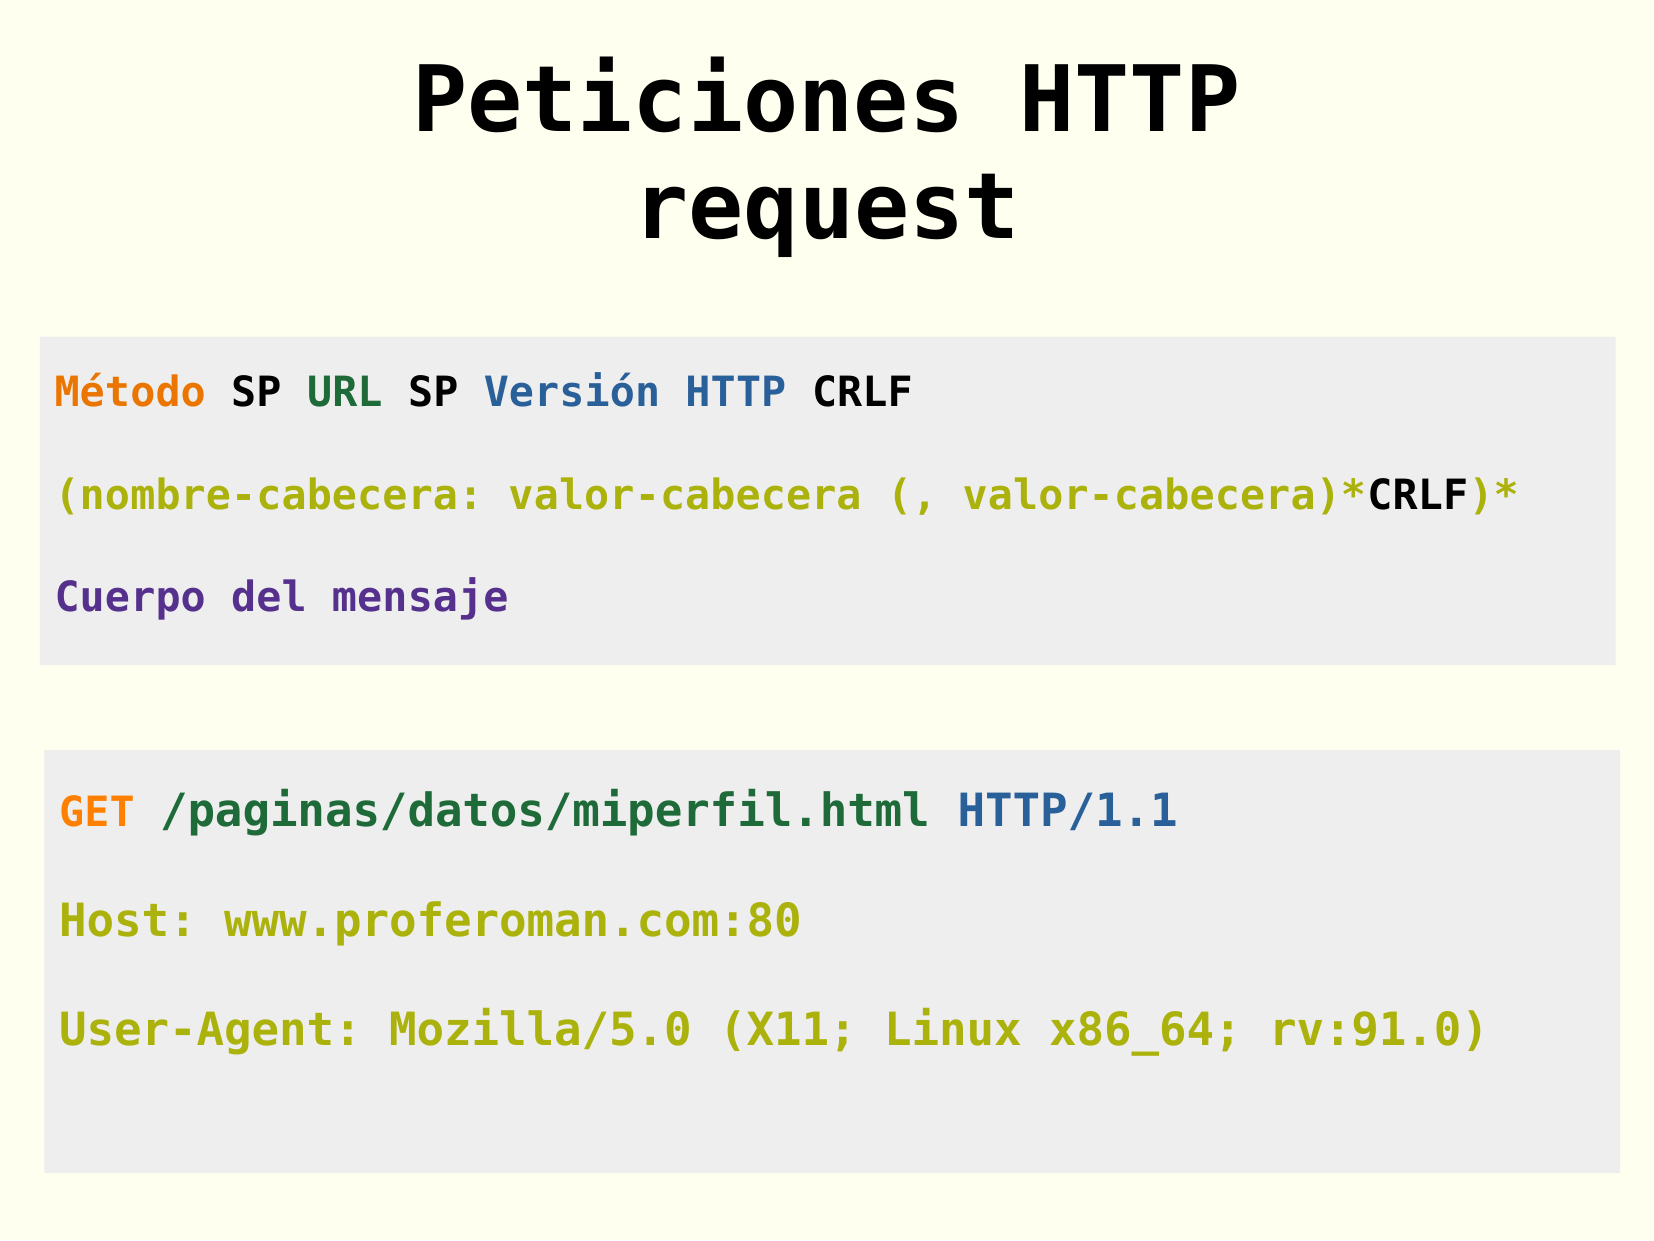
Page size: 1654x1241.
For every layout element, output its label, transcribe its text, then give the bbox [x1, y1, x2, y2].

title Peticiones HTTP request [82, 45, 1571, 261]
text_box GET /paginas/datos/miperfil.html HTTP/1.1 Host: www.proferoman.com:80 User-Agent: Mozilla/5.0 (X11; Linux x86_64; rv:91.0) [44, 750, 1621, 1174]
text_box Método SP URL SP Versión HTTP CRLF (nombre-cabecera: valor-cabecera (, valor-cabecera)*CRLF)* Cuerpo del mensaje [39, 336, 1616, 666]
